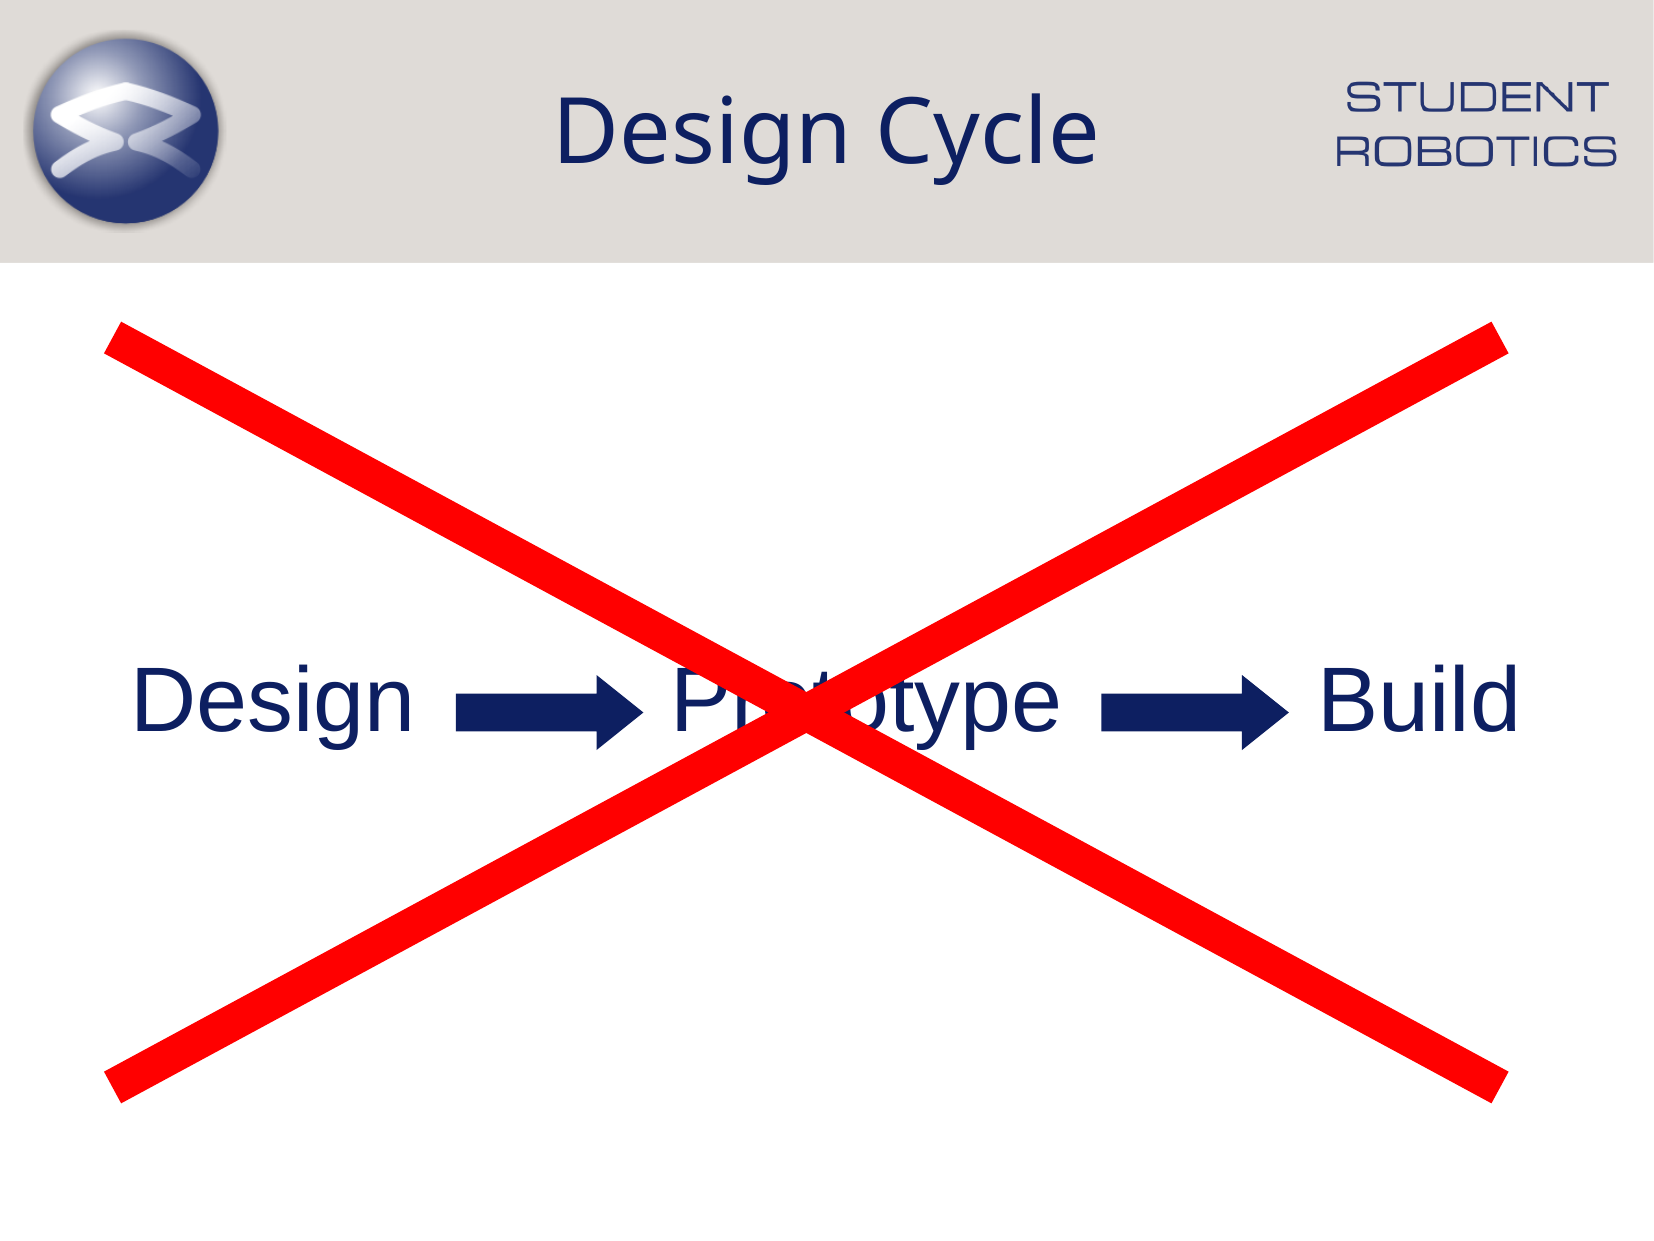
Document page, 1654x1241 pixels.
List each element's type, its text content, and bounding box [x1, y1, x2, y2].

text_box [455, 675, 644, 751]
text_box [0, 0, 1654, 263]
subtitle Design Prototype Build [126, 734, 1487, 1102]
text_box [1101, 675, 1289, 751]
title Design Cycle [82, 0, 1571, 257]
subtitle Design Prototype Build [82, 297, 1571, 1102]
picture [9, 19, 82, 245]
picture [1332, 68, 1633, 174]
